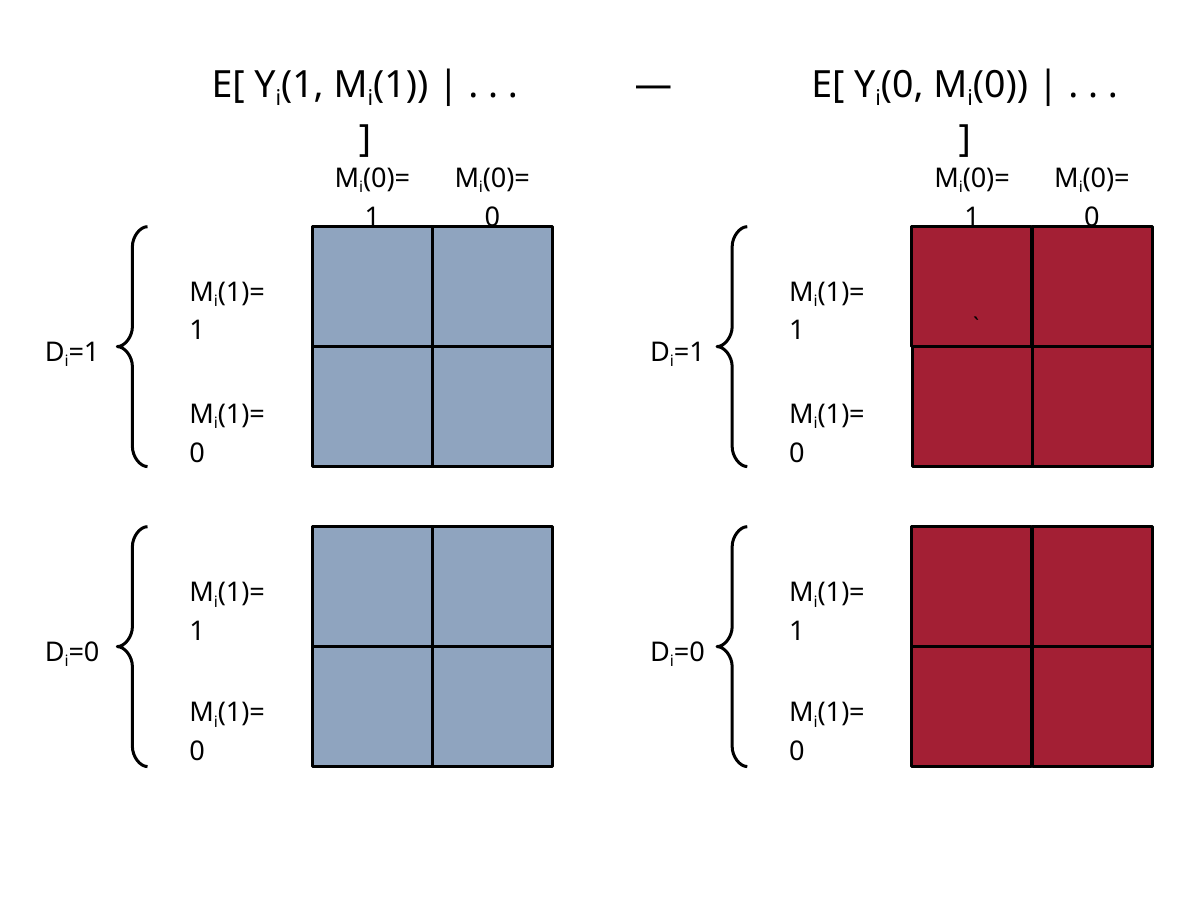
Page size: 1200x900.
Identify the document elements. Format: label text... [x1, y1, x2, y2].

text_box Mi(1)=1 [174, 565, 295, 685]
text_box Mi(1)=0 [174, 387, 295, 549]
text_box Mi(1)=1 [774, 265, 895, 387]
text_box Di=1 [724, 325, 738, 438]
text_box Mi(1)=1 [174, 265, 295, 387]
text_box Di=0 [724, 625, 738, 738]
text_box Di=0 [124, 636, 133, 657]
text_box Di=1 [617, 325, 730, 438]
text_box [911, 526, 1153, 767]
text_box [911, 226, 1153, 467]
text_box [312, 313, 553, 467]
text_box Mi(0)=1 [312, 168, 432, 313]
text_box Mi(1)=1 [774, 565, 895, 685]
text_box Mi(0)=0 [1032, 151, 1152, 313]
text_box Di=0 [617, 625, 730, 738]
text_box Di=0 [12, 625, 130, 738]
text_box Mi(0)=1 [912, 168, 1032, 313]
text_box Mi(0)=0 [432, 151, 553, 313]
text_box Mi(1)=0 [174, 685, 295, 848]
text_box Di=1 [12, 325, 130, 438]
text_box Mi(1)=0 [774, 685, 895, 848]
text_box Di=1 [124, 336, 133, 357]
text_box Mi(1)=0 [774, 387, 895, 549]
text_box E[ Yi(1, Mi(1)) | . . . ] [192, 50, 538, 168]
text_box — [614, 50, 692, 113]
text_box [312, 526, 553, 767]
text_box E[ Yi(0, Mi(0)) | . . . ] [792, 50, 1138, 168]
